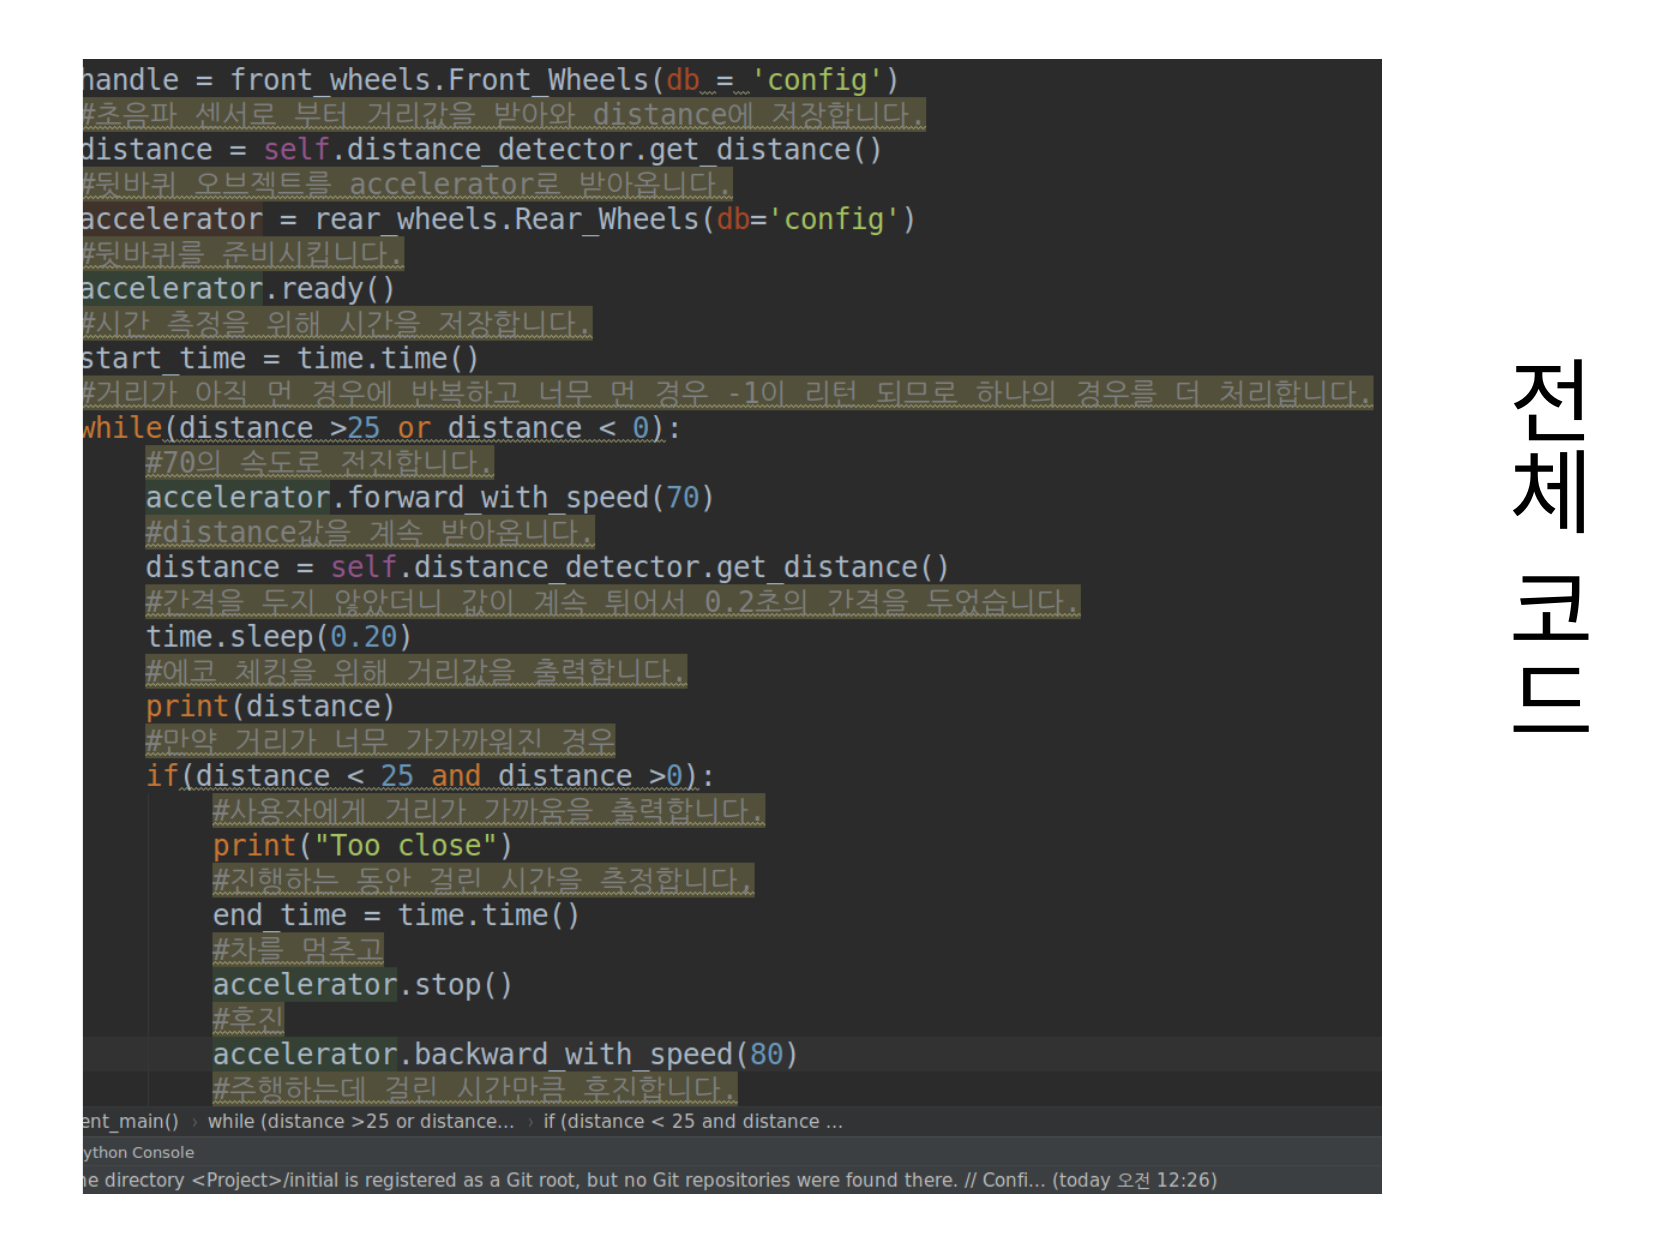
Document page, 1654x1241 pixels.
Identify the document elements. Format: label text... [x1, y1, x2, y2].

picture [82, 59, 1382, 1194]
title 전체 코드 [1411, 70, 1619, 1031]
